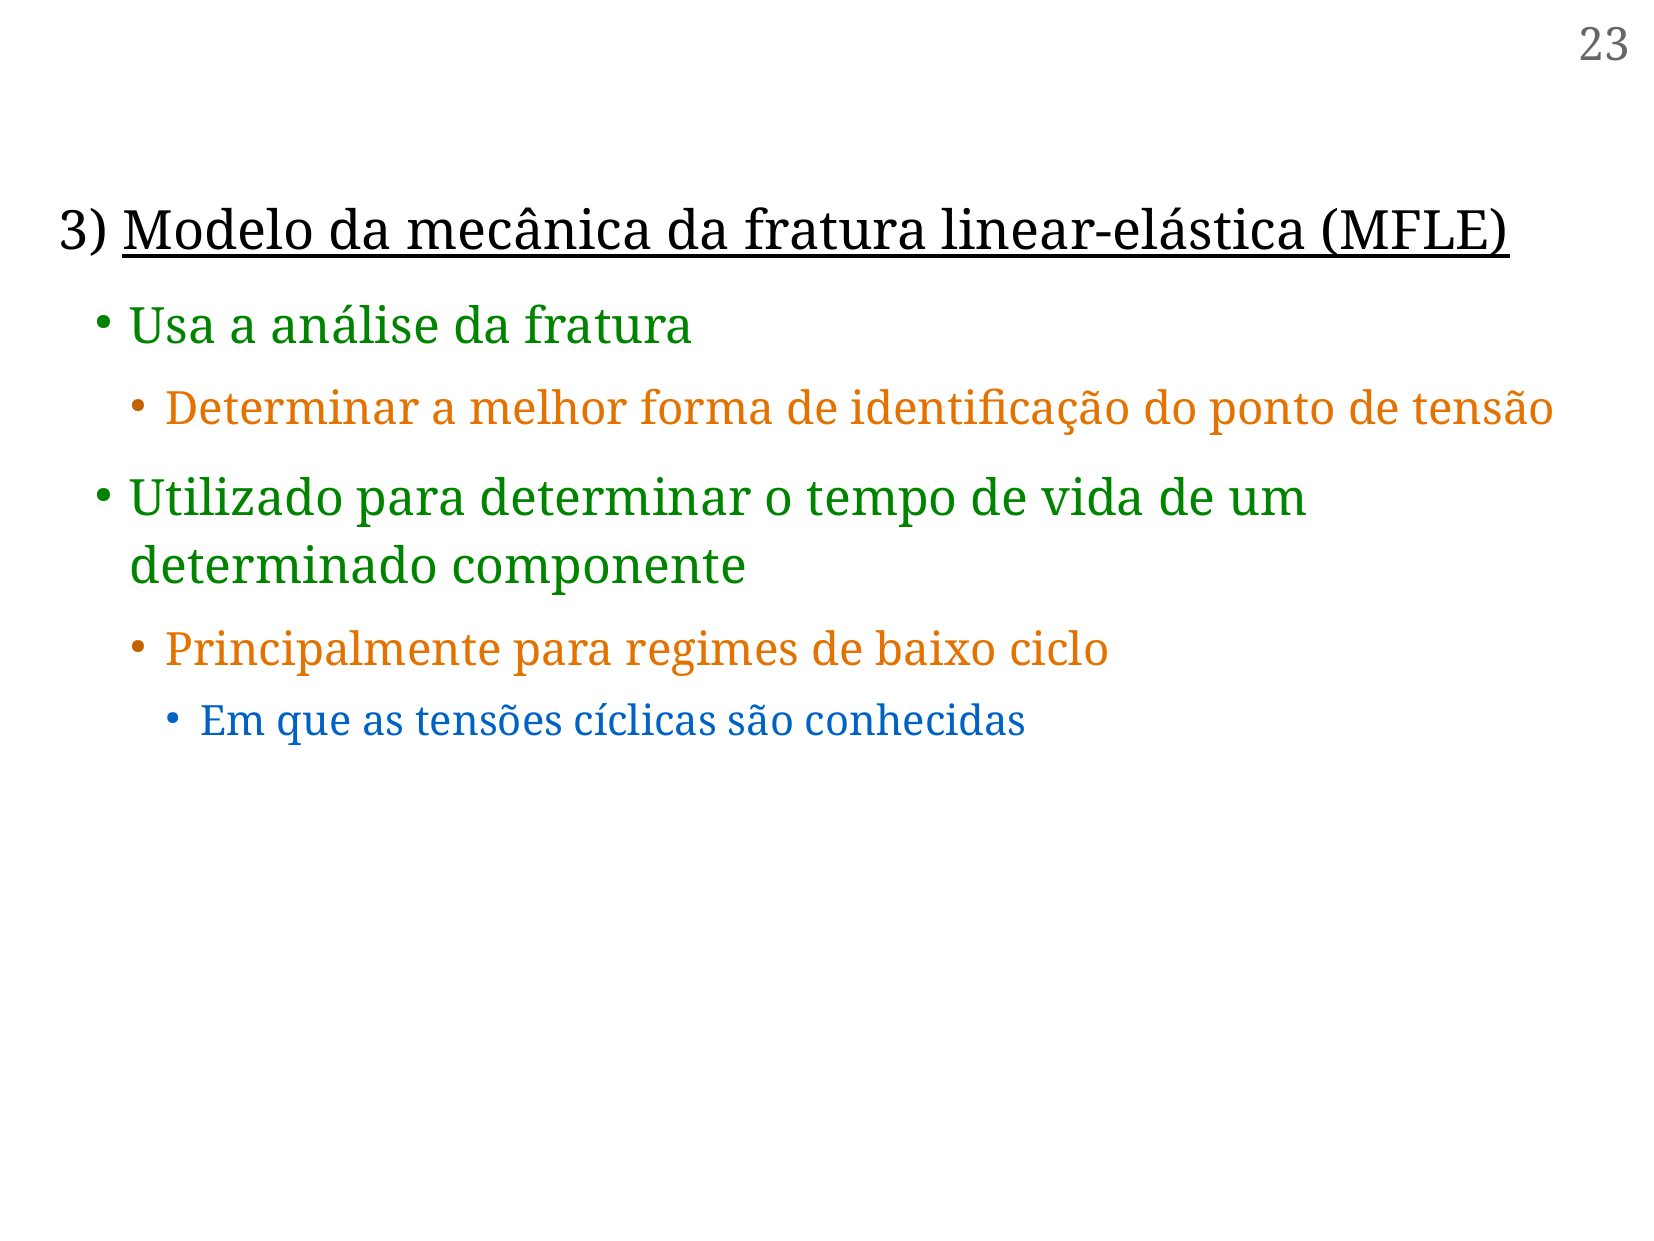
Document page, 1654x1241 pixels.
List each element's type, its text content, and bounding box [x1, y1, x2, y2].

list 3) Modelo da mecânica da fratura linear-elástica (MFLE) Usa a análise da fratura Determinar a melhor forma de identificação do ponto de tensão Utilizado para determinar o tempo de vida de um determinado componente Principalmente para regimes de baixo ciclo Em que as tensões cíclicas são conhecidas [59, 191, 1595, 1211]
